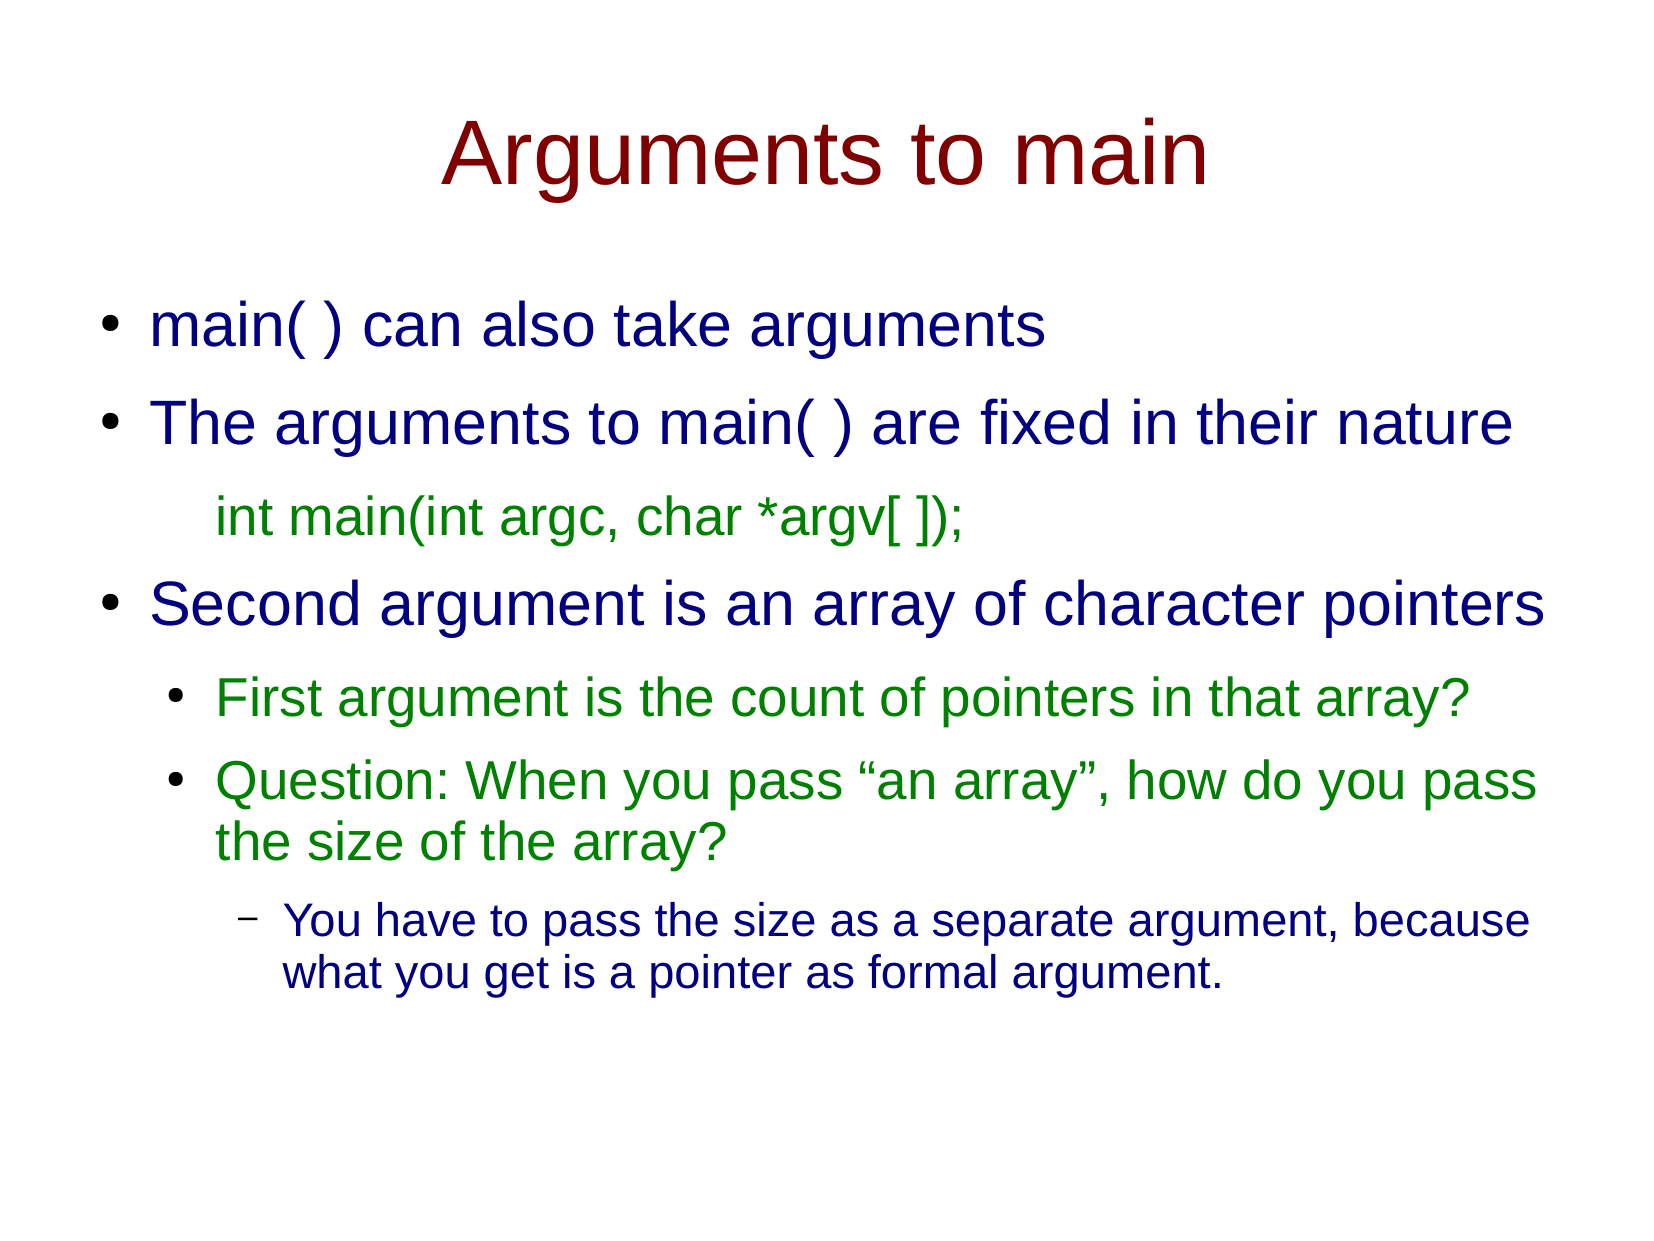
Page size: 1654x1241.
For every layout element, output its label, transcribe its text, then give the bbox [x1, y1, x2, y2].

title Arguments to main [82, 49, 1571, 257]
list main( ) can also take arguments The arguments to main( ) are fixed in their nature int main(int argc, char *argv[ ]); Second argument is an array of character pointers First argument is the count of pointers in that array? Question: When you pass “an array”, how do you pass the size of the array? You have to pass the size as a separate argument, because what you get is a pointer as formal argument. [82, 290, 1571, 1010]
